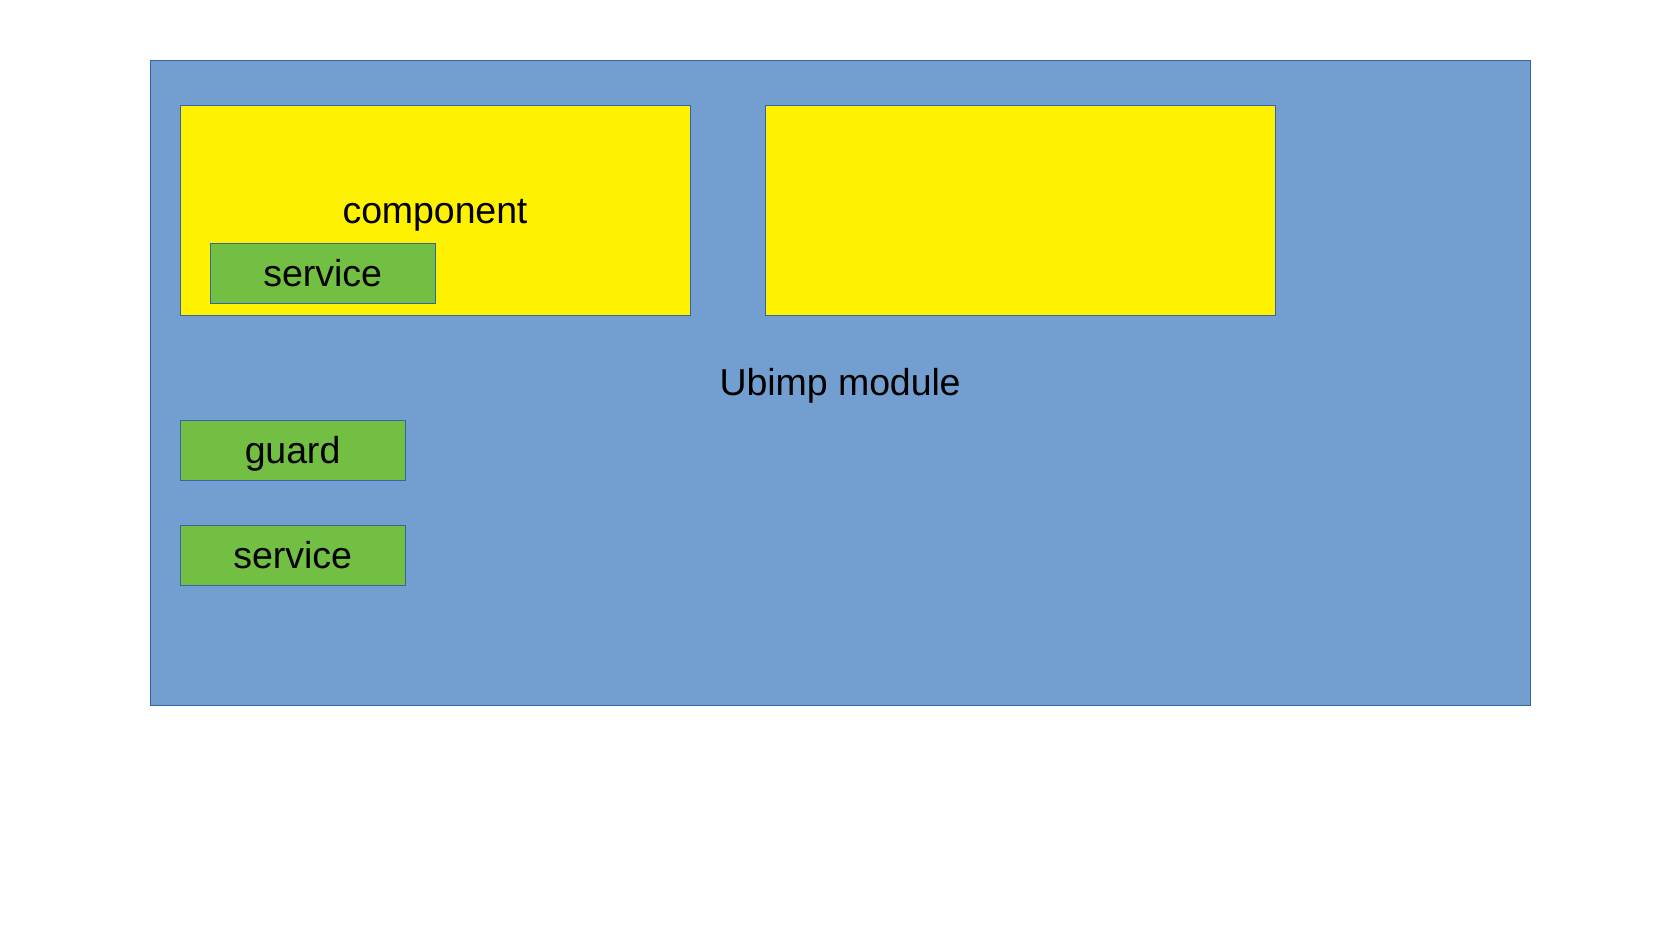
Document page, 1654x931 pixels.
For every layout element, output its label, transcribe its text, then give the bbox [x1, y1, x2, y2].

text_box guard [180, 420, 406, 481]
text_box Ubimp module [150, 60, 1531, 706]
text_box [765, 105, 1276, 316]
text_box component [180, 105, 691, 316]
text_box service [210, 243, 436, 304]
text_box service [180, 525, 406, 586]
